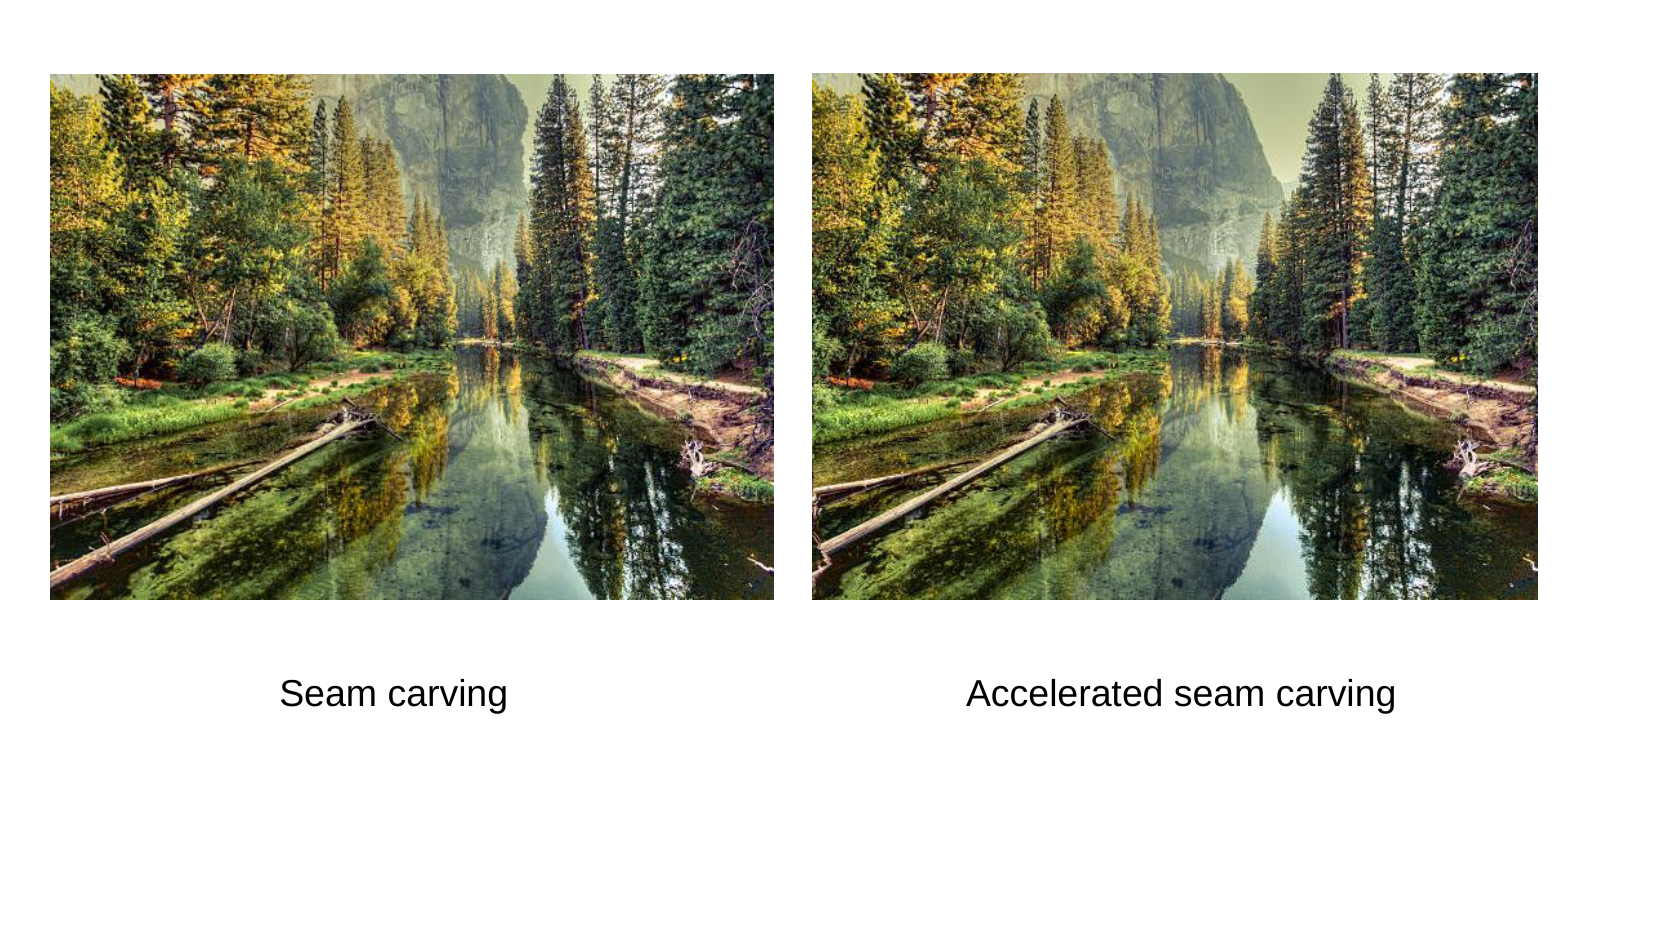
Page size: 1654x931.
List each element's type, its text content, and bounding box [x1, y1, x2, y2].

text_box Seam carving [37, 674, 750, 713]
text_box Accelerated seam carving [824, 674, 1538, 713]
picture [812, 73, 1538, 601]
picture [50, 74, 774, 601]
